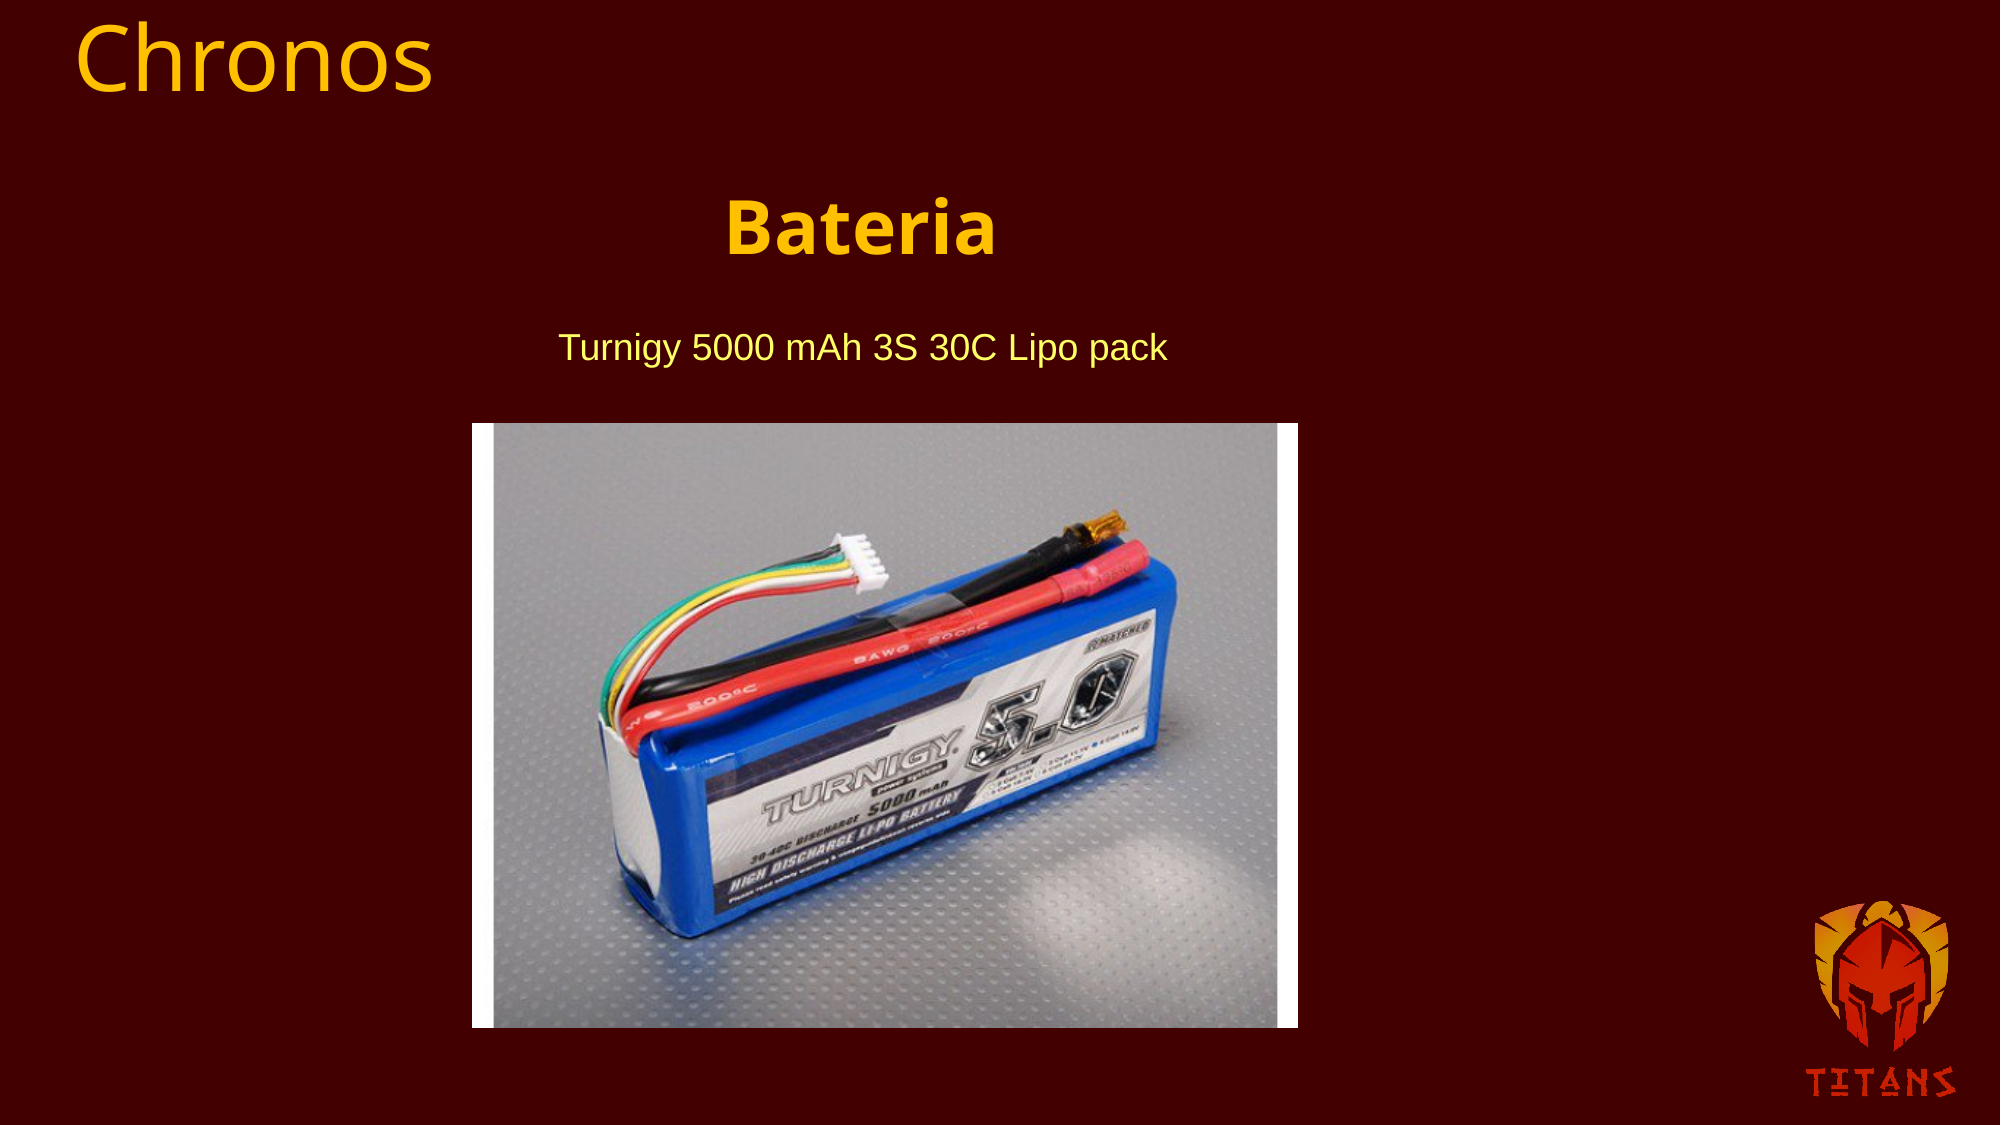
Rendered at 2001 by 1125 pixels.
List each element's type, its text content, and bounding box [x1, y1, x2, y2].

title Chronos [58, 0, 1784, 171]
text_box Turnigy 5000 mAh 3S 30C Lipo pack [543, 318, 1355, 376]
picture [472, 423, 1298, 1028]
picture [1749, 888, 2000, 1125]
list Bateria [708, 141, 1555, 277]
